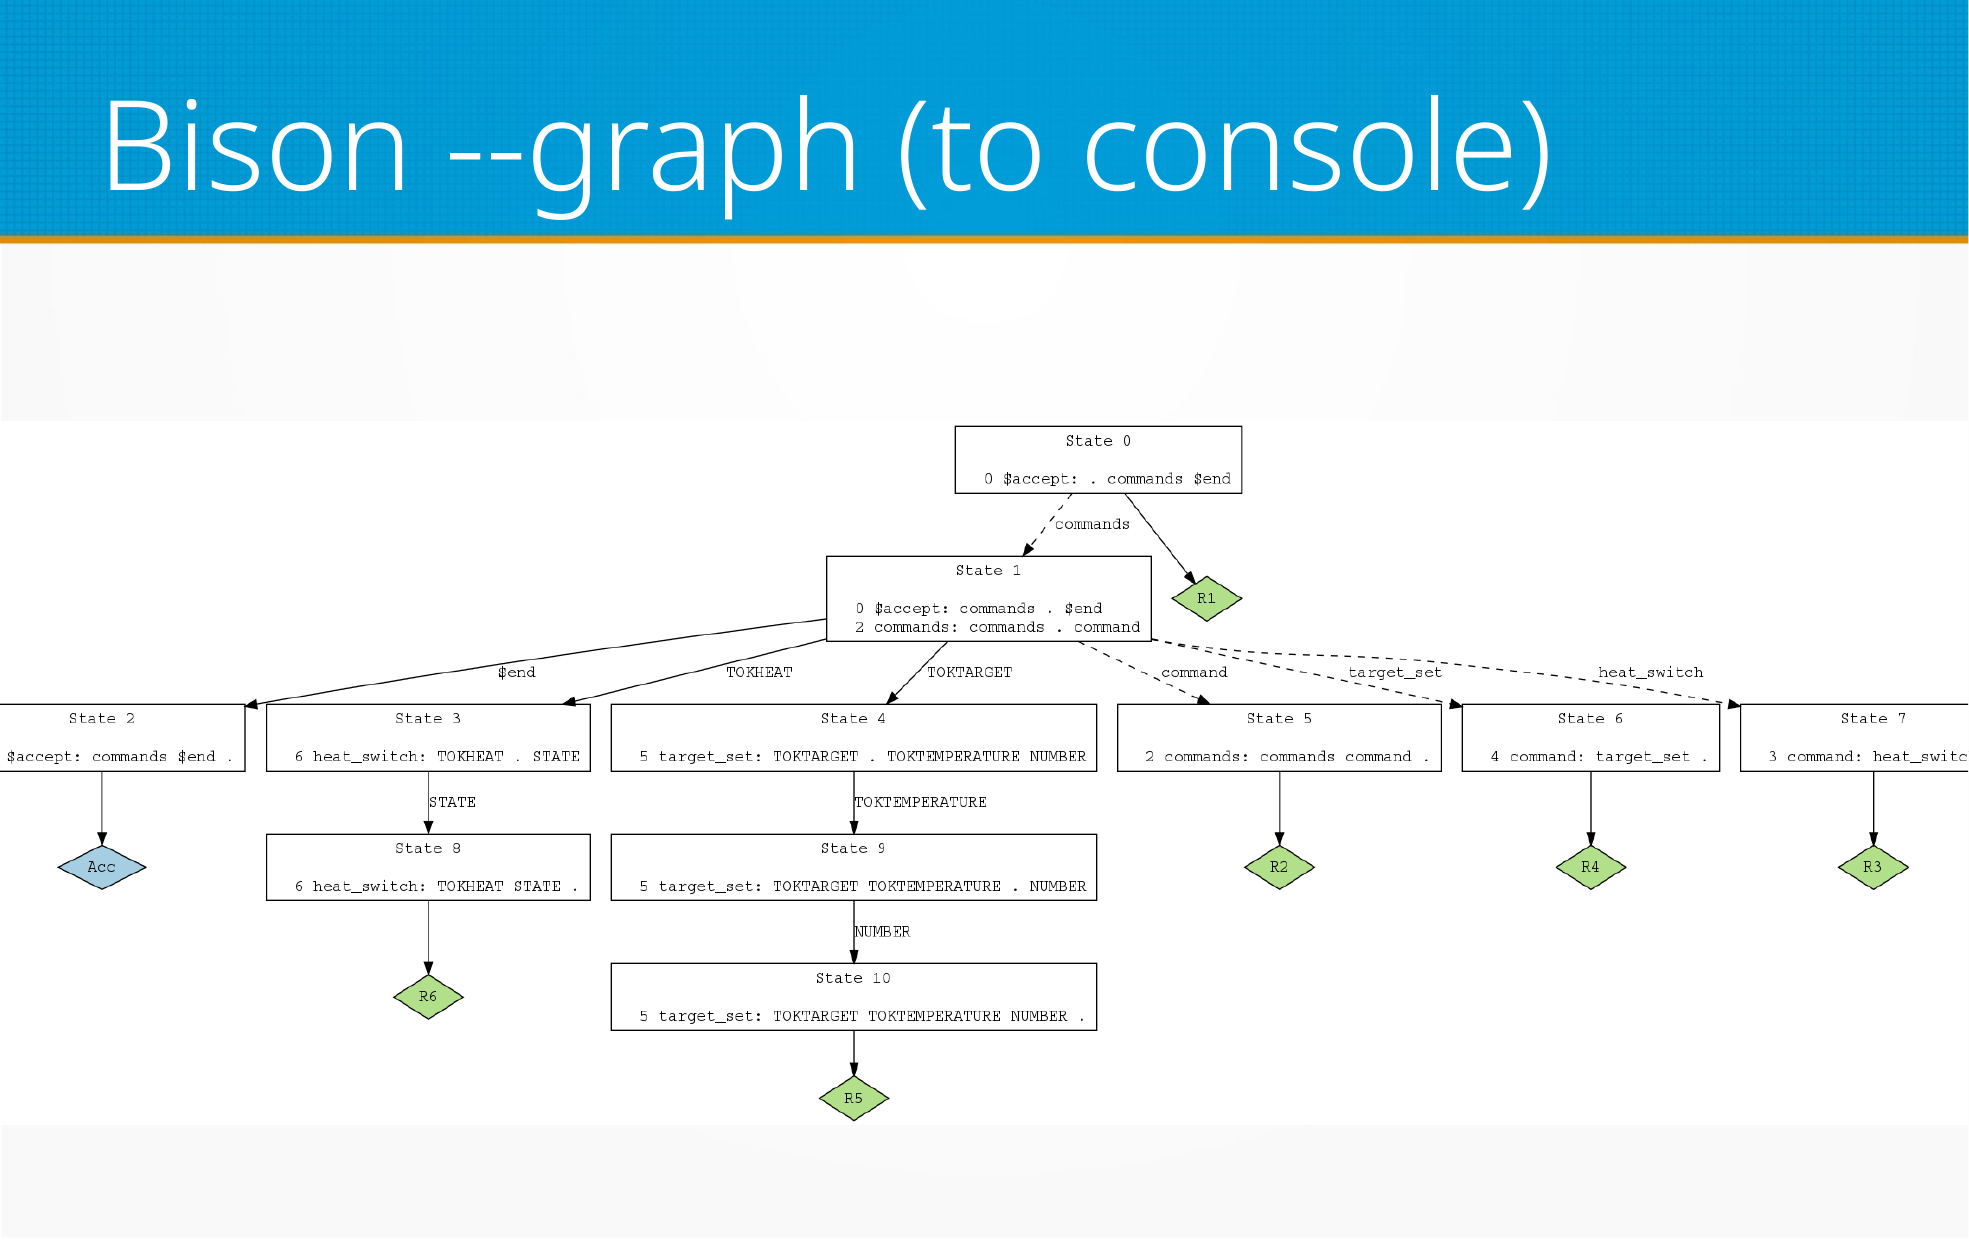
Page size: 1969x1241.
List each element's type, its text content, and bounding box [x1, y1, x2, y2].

picture [0, 233, 1969, 1241]
title Bison --graph (to console) [98, 19, 1870, 227]
